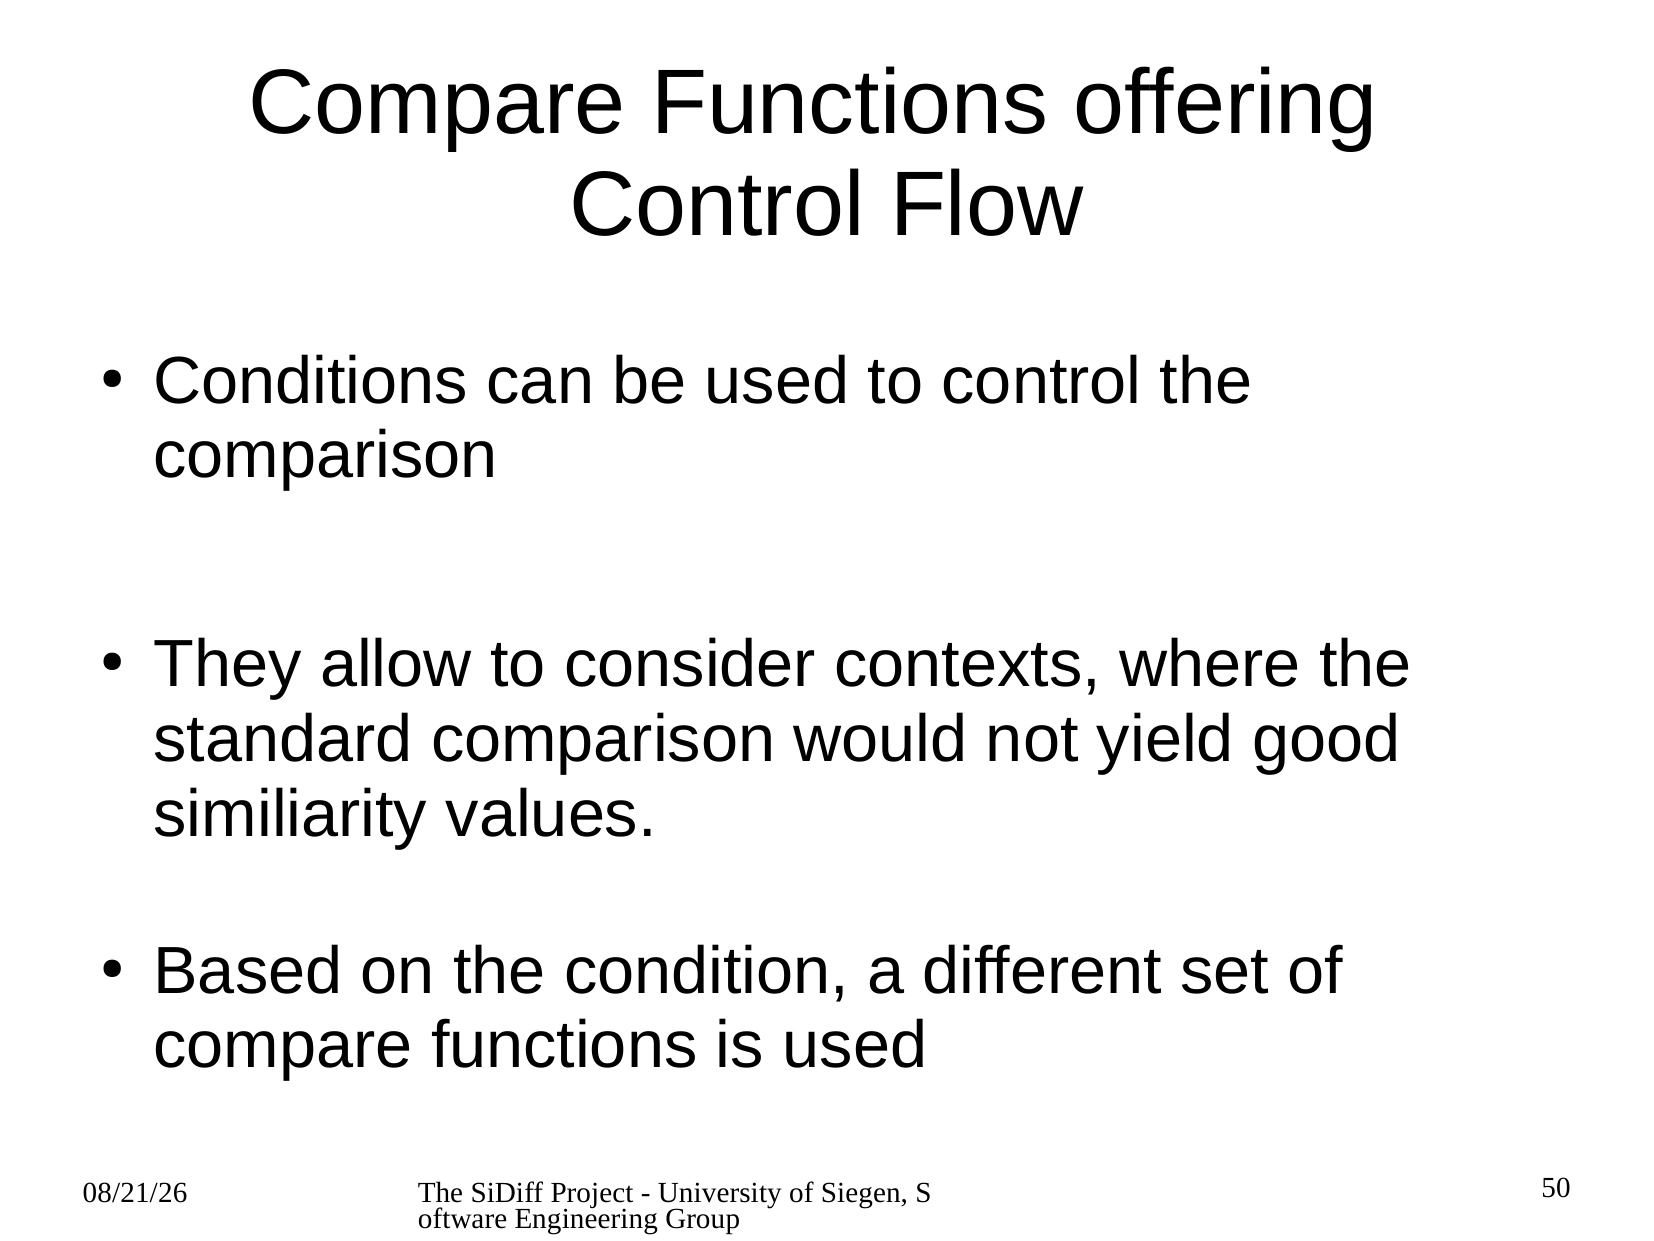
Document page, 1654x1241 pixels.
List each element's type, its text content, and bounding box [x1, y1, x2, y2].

list Conditions can be used to control the comparison They allow to consider contexts, where the standard comparison would not yield good similiarity values. Based on the condition, a different set of compare functions is used [82, 290, 1571, 1241]
title Compare Functions offering Control Flow [82, 49, 1571, 257]
